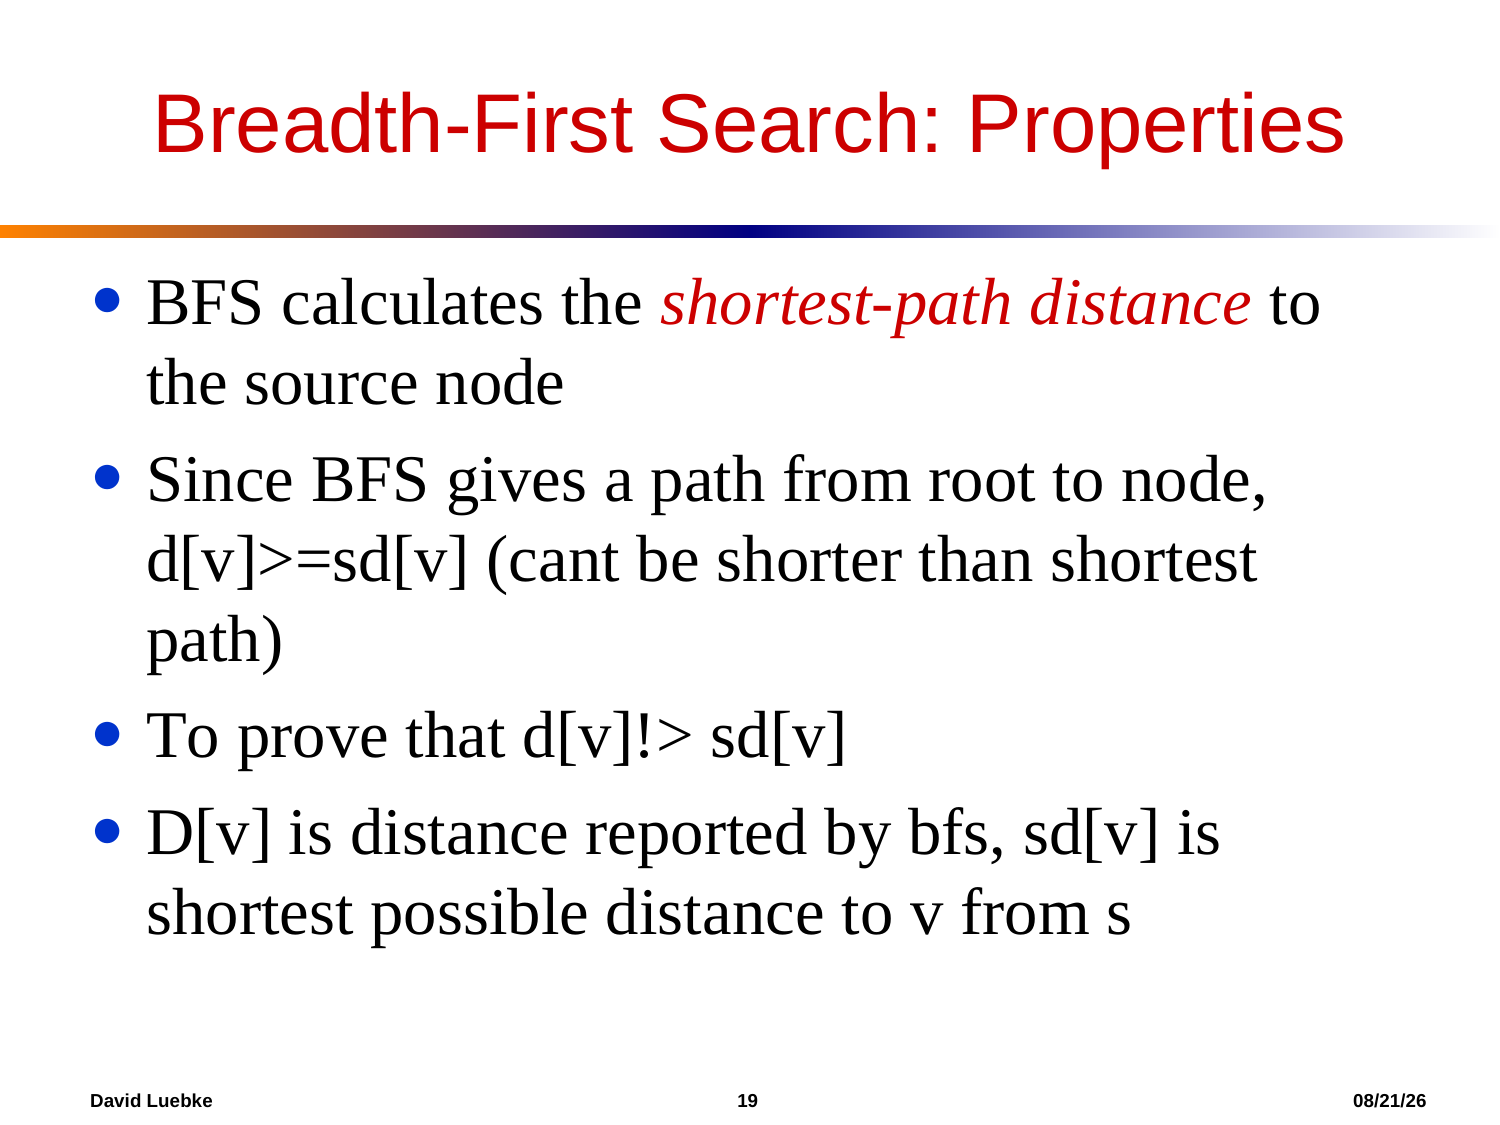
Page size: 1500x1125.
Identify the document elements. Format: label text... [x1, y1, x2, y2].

text_box David Luebke <number> 03/10/19 [75, 1074, 1426, 1125]
title Breadth-First Search: Properties [75, 37, 1426, 201]
list BFS calculates the shortest-path distance to the source node Since BFS gives a path from root to node, d[v]>=sd[v] (cant be shorter than shortest path) To prove that d[v]!> sd[v] D[v] is distance reported by bfs, sd[v] is shortest possible distance to v from s [75, 249, 1426, 963]
